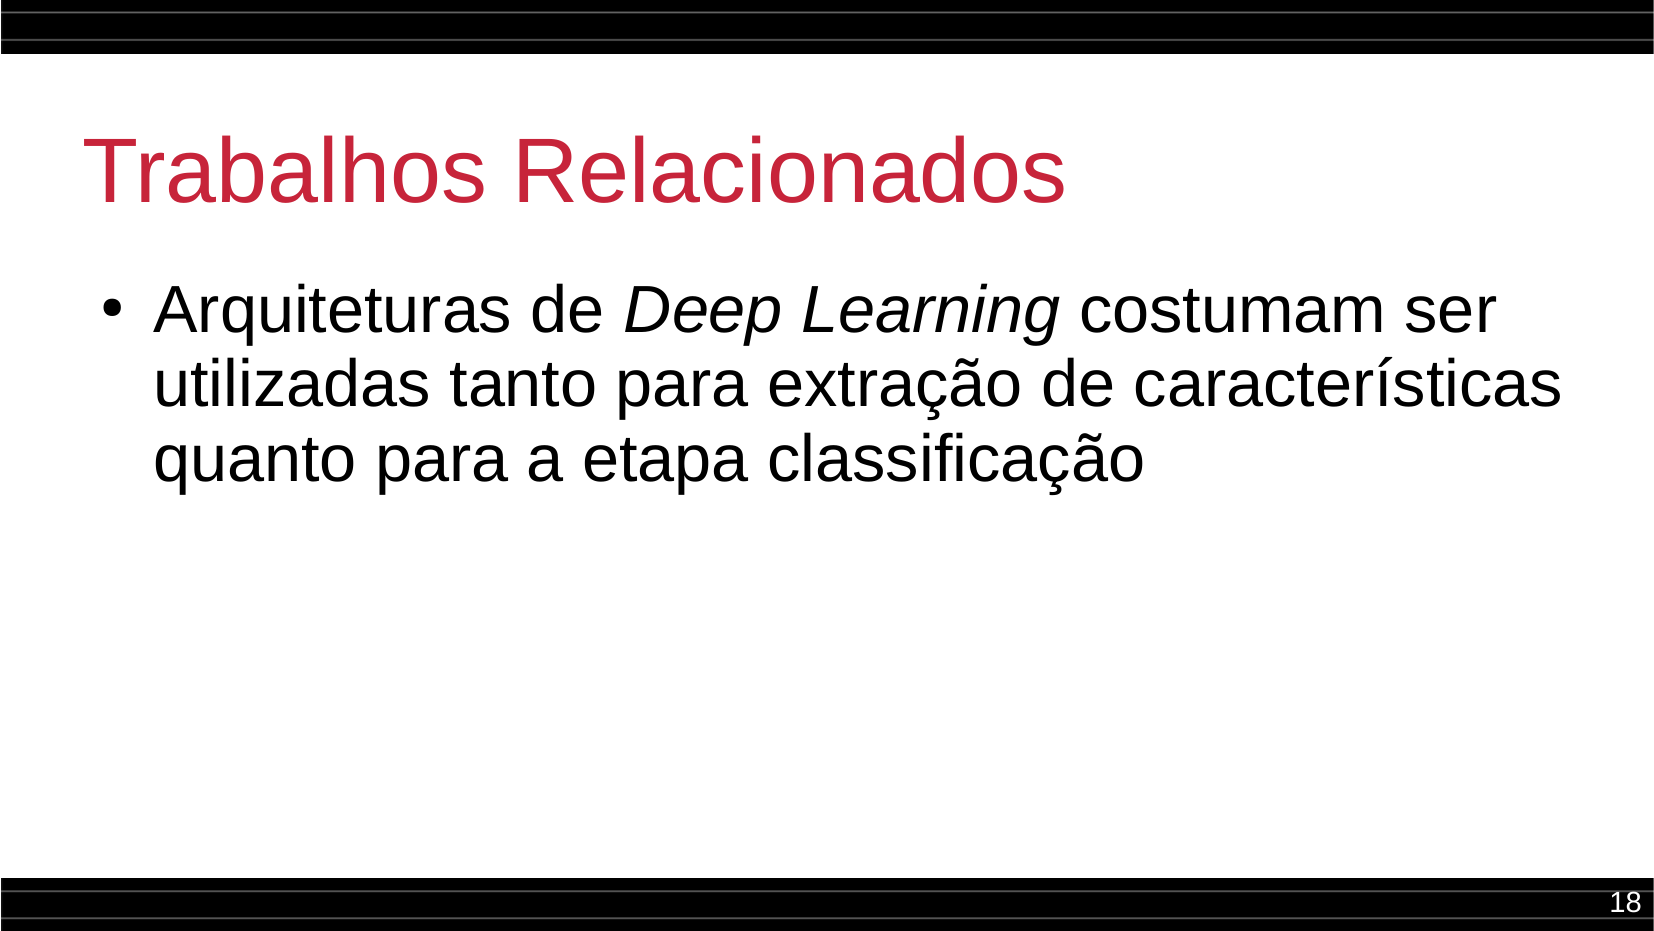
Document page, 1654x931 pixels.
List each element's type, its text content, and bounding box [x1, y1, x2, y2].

title Trabalhos Relacionados [82, 92, 1571, 249]
list Arquiteturas de Deep Learning costumam ser utilizadas tanto para extração de características quanto para a etapa classificação [82, 271, 1571, 851]
picture [1, 0, 1654, 54]
picture [1, 878, 1654, 931]
